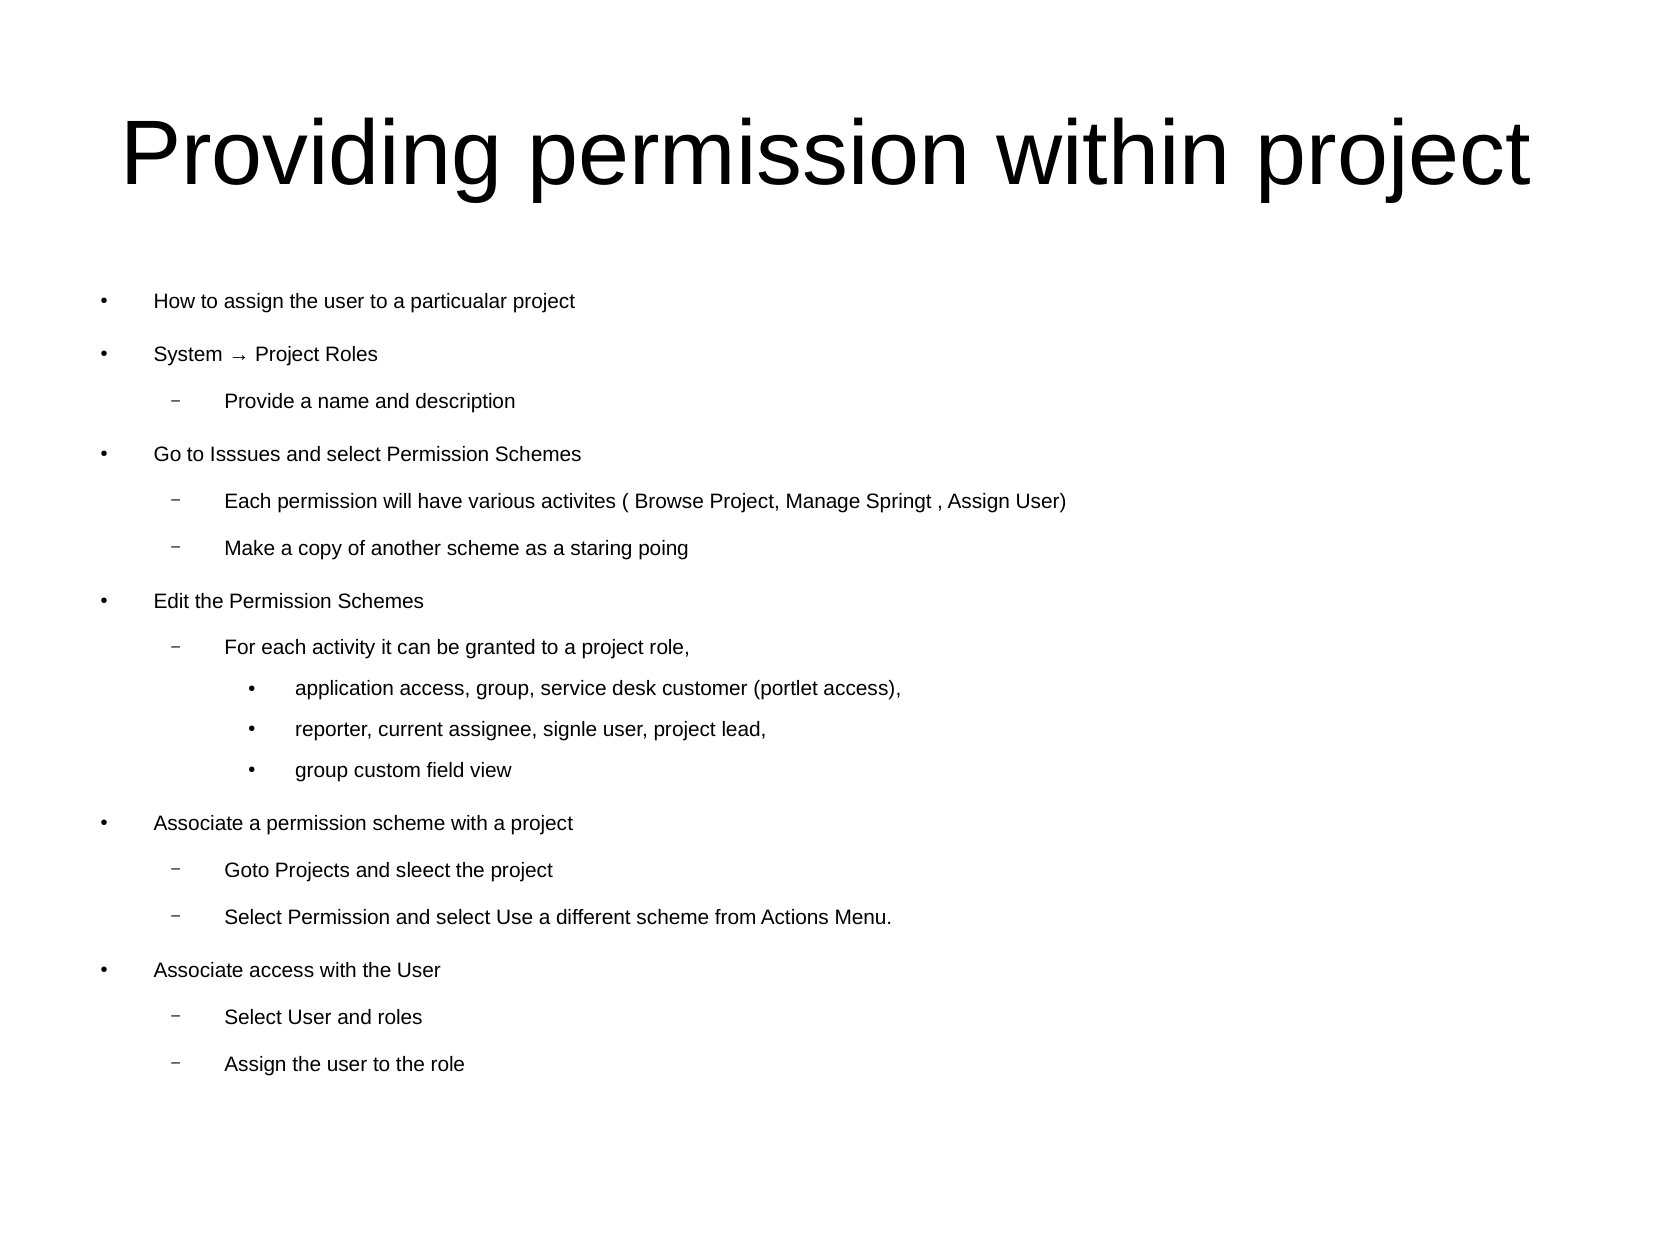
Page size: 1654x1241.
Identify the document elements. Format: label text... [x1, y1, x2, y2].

list How to assign the user to a particualar project System → Project Roles Provide a name and description Go to Isssues and select Permission Schemes Each permission will have various activites ( Browse Project, Manage Springt , Assign User) Make a copy of another scheme as a staring poing Edit the Permission Schemes For each activity it can be granted to a project role, application access, group, service desk customer (portlet access), reporter, current assignee, signle user, project lead, group custom field view Associate a permission scheme with a project Goto Projects and sleect the project Select Permission and select Use a different scheme from Actions Menu. Associate access with the User Select User and roles Assign the user to the role [82, 290, 1571, 1229]
title Providing permission within project [82, 49, 1571, 257]
